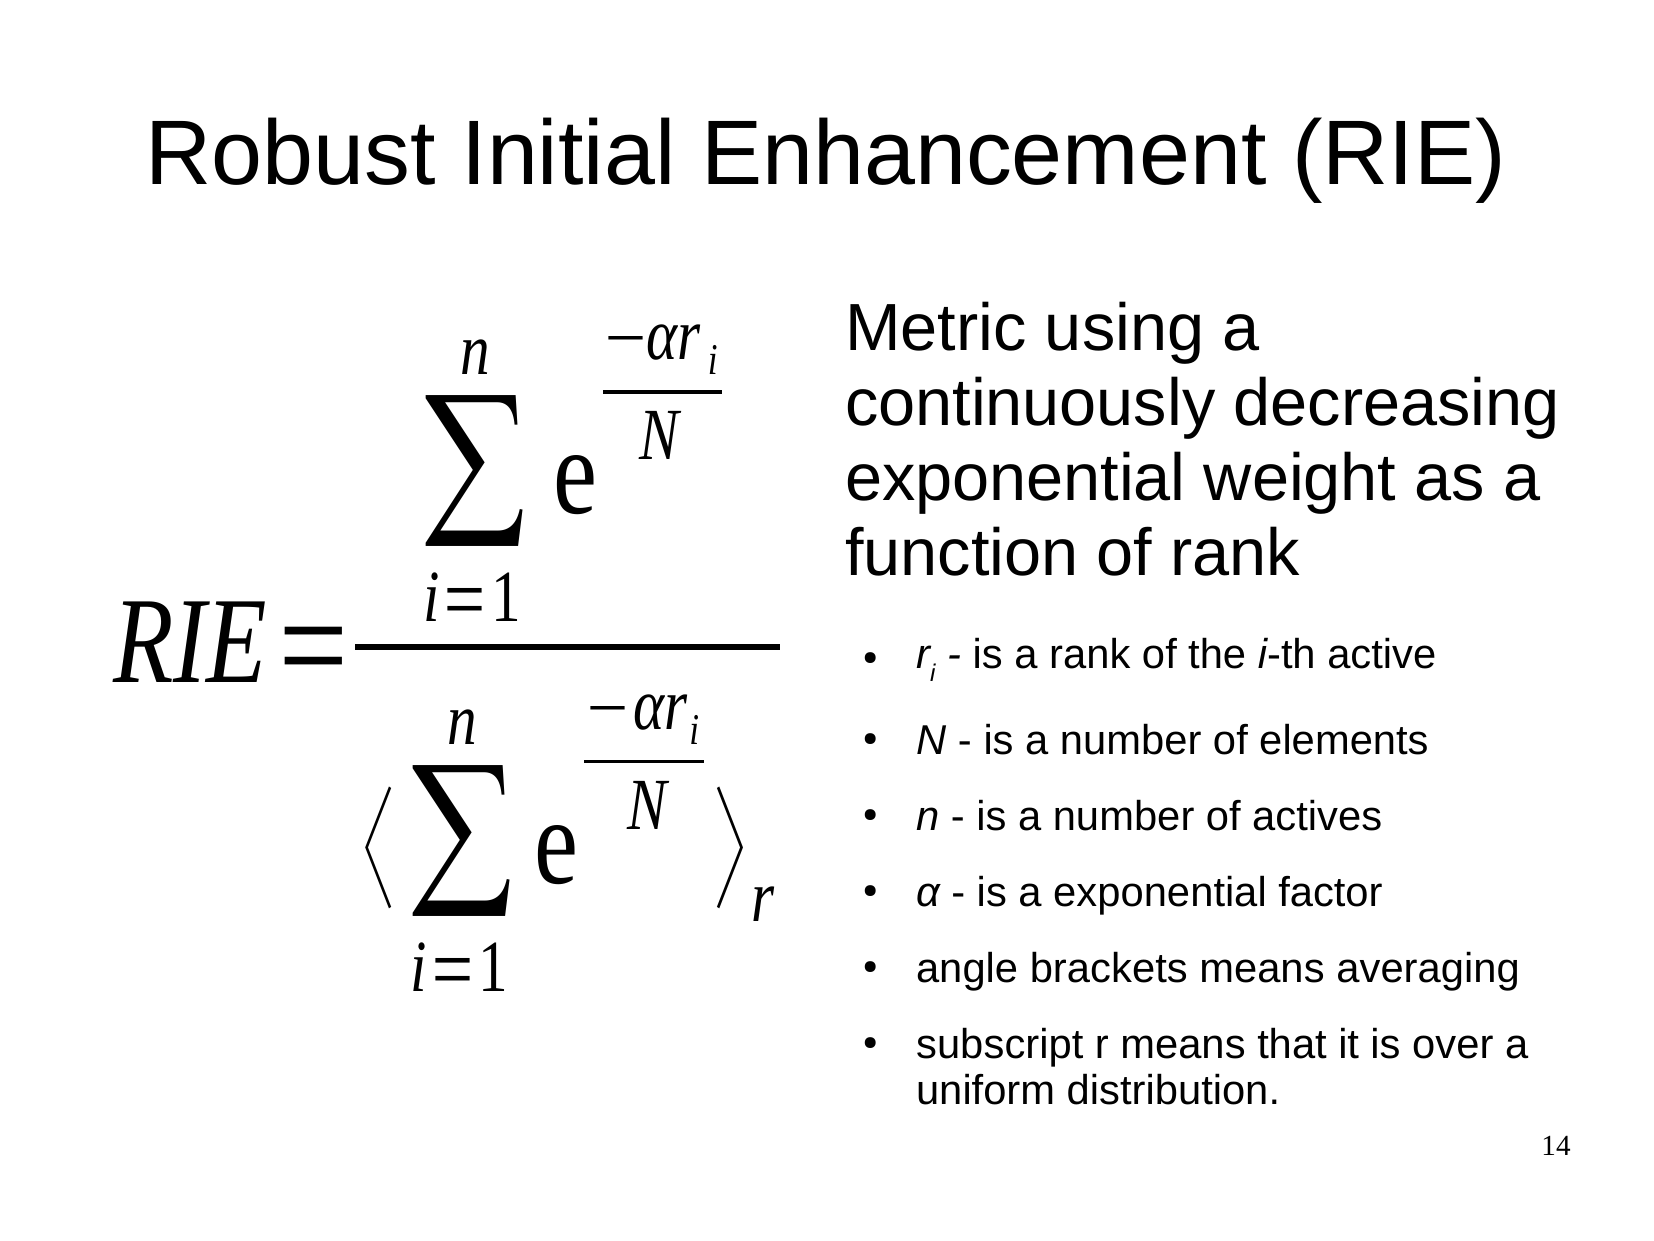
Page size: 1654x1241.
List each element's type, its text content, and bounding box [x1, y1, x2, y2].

chart [82, 290, 886, 1010]
list Metric using a continuously decreasing exponential weight as a function of rank [845, 290, 1572, 630]
list ri - is a rank of the i-th active N - is a number of elements n - is a number of actives α - is a exponential factor angle brackets means averaging subscript r means that it is over a uniform distribution. [845, 630, 1572, 1123]
title Robust Initial Enhancement (RIE) [82, 49, 1571, 257]
